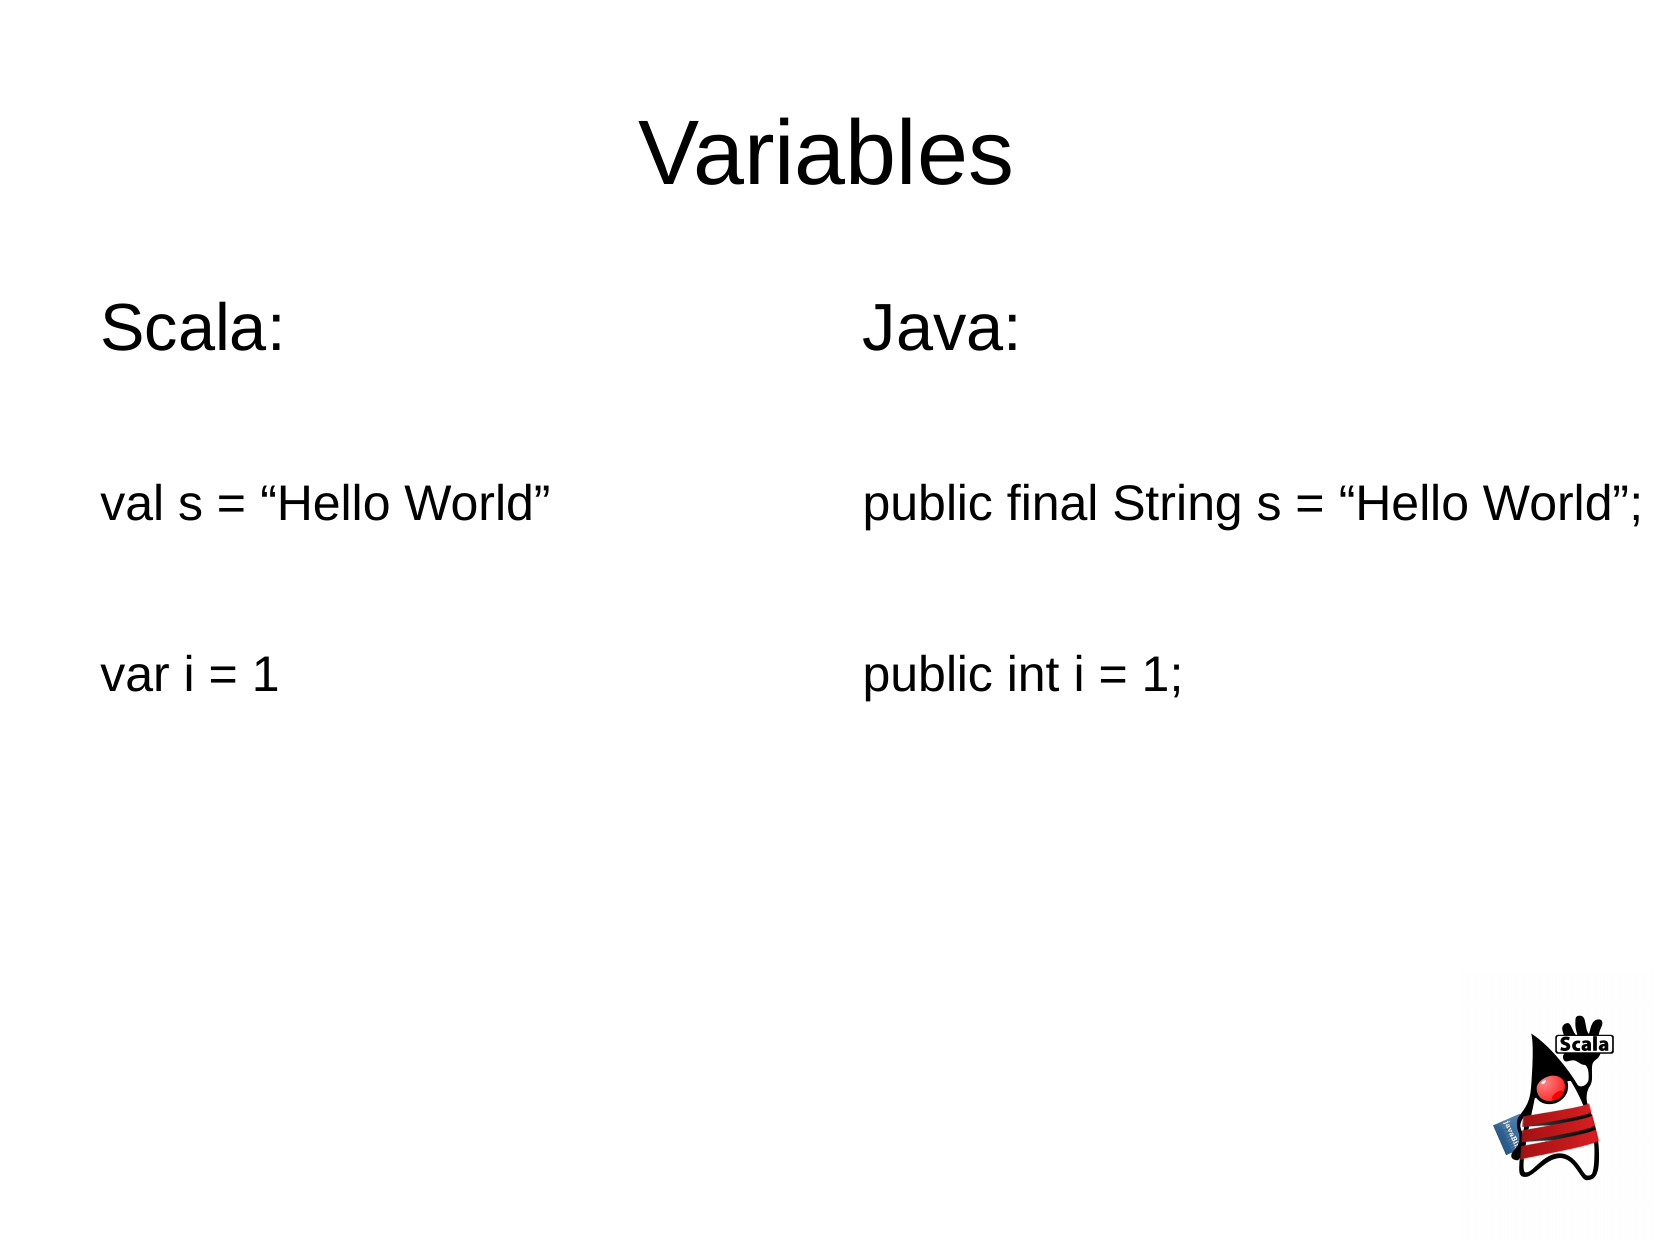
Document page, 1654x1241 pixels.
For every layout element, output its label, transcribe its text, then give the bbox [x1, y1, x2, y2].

list Java: public final String s = “Hello World”; public int i = 1; [845, 290, 1654, 1109]
title Variables [82, 49, 1571, 257]
list Scala: val s = “Hello World” var i = 1 [82, 290, 809, 1109]
picture [1462, 1109, 1654, 1241]
